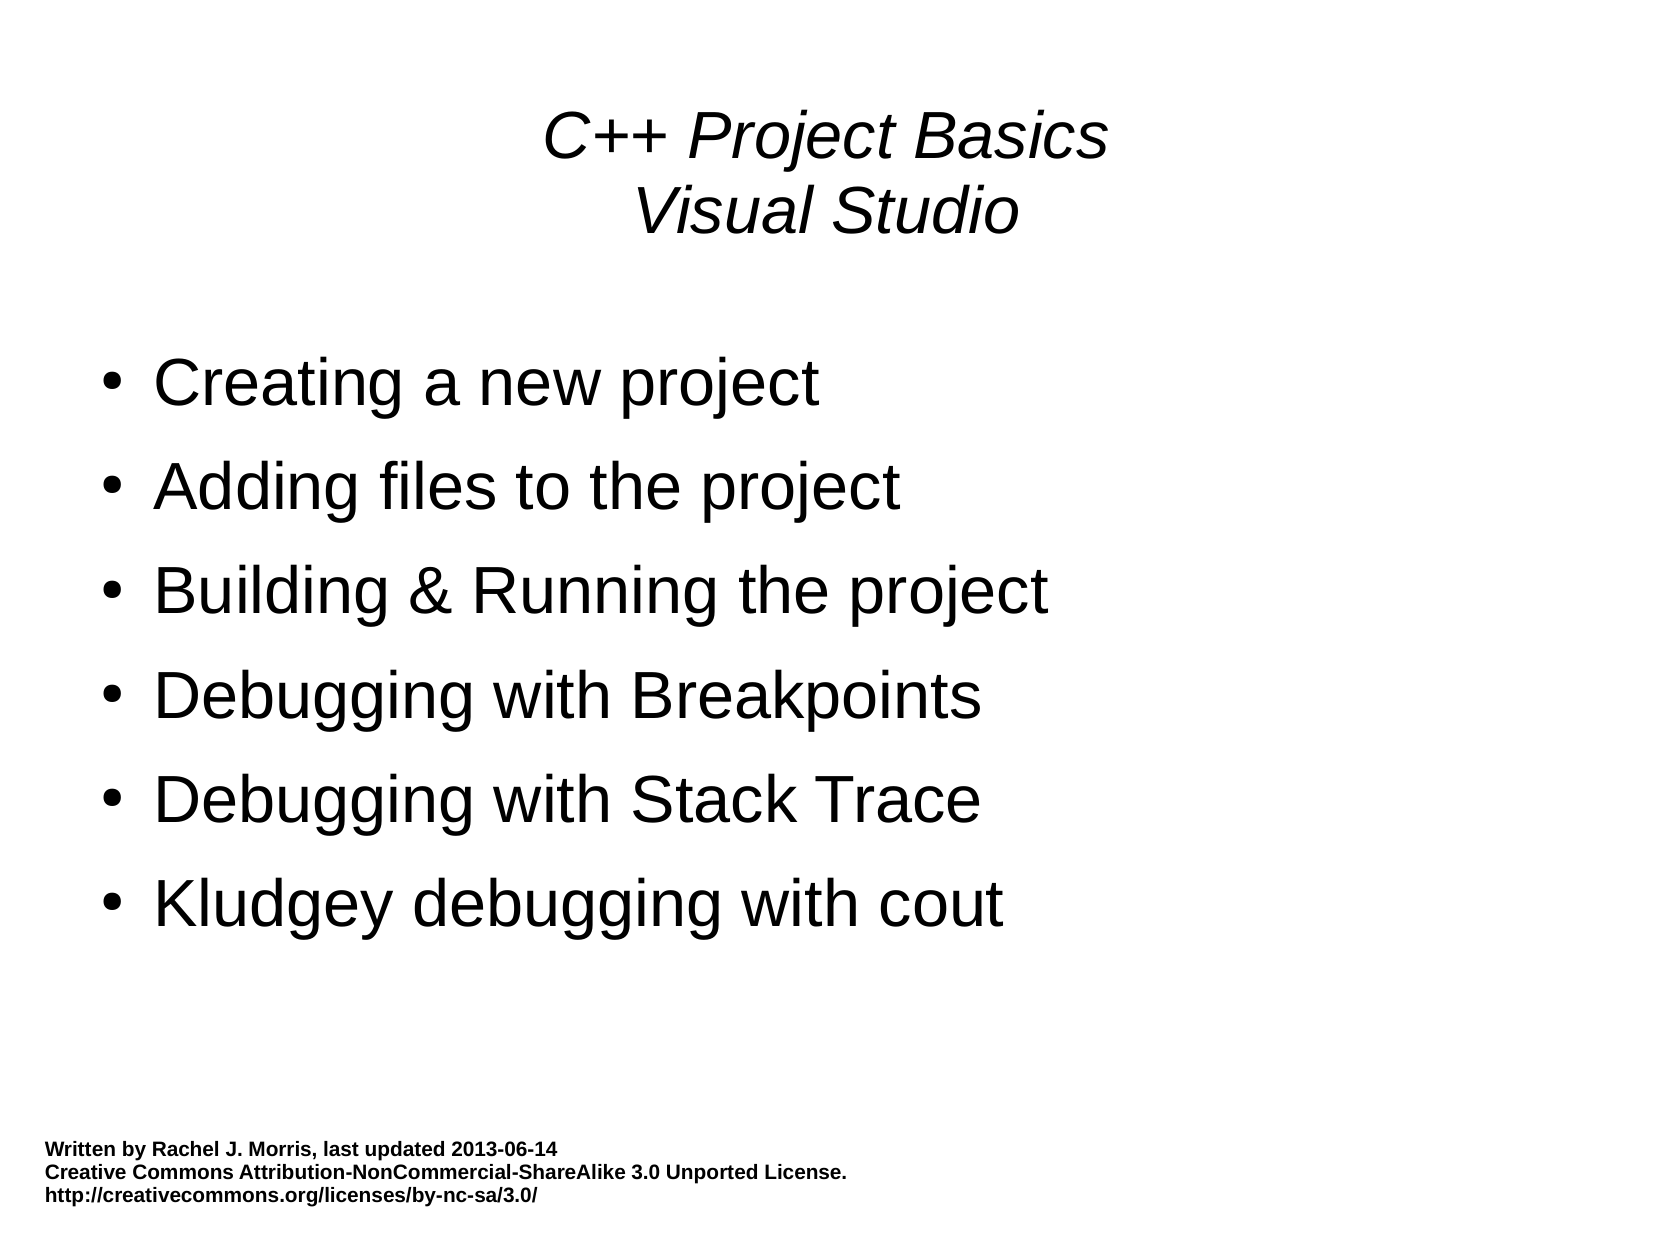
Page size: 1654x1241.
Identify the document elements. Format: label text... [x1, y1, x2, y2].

list Creating a new project Adding files to the project Building & Running the project Debugging with Breakpoints Debugging with Stack Trace Kludgey debugging with cout [82, 345, 1538, 1065]
title C++ Project Basics Visual Studio [82, 69, 1571, 277]
